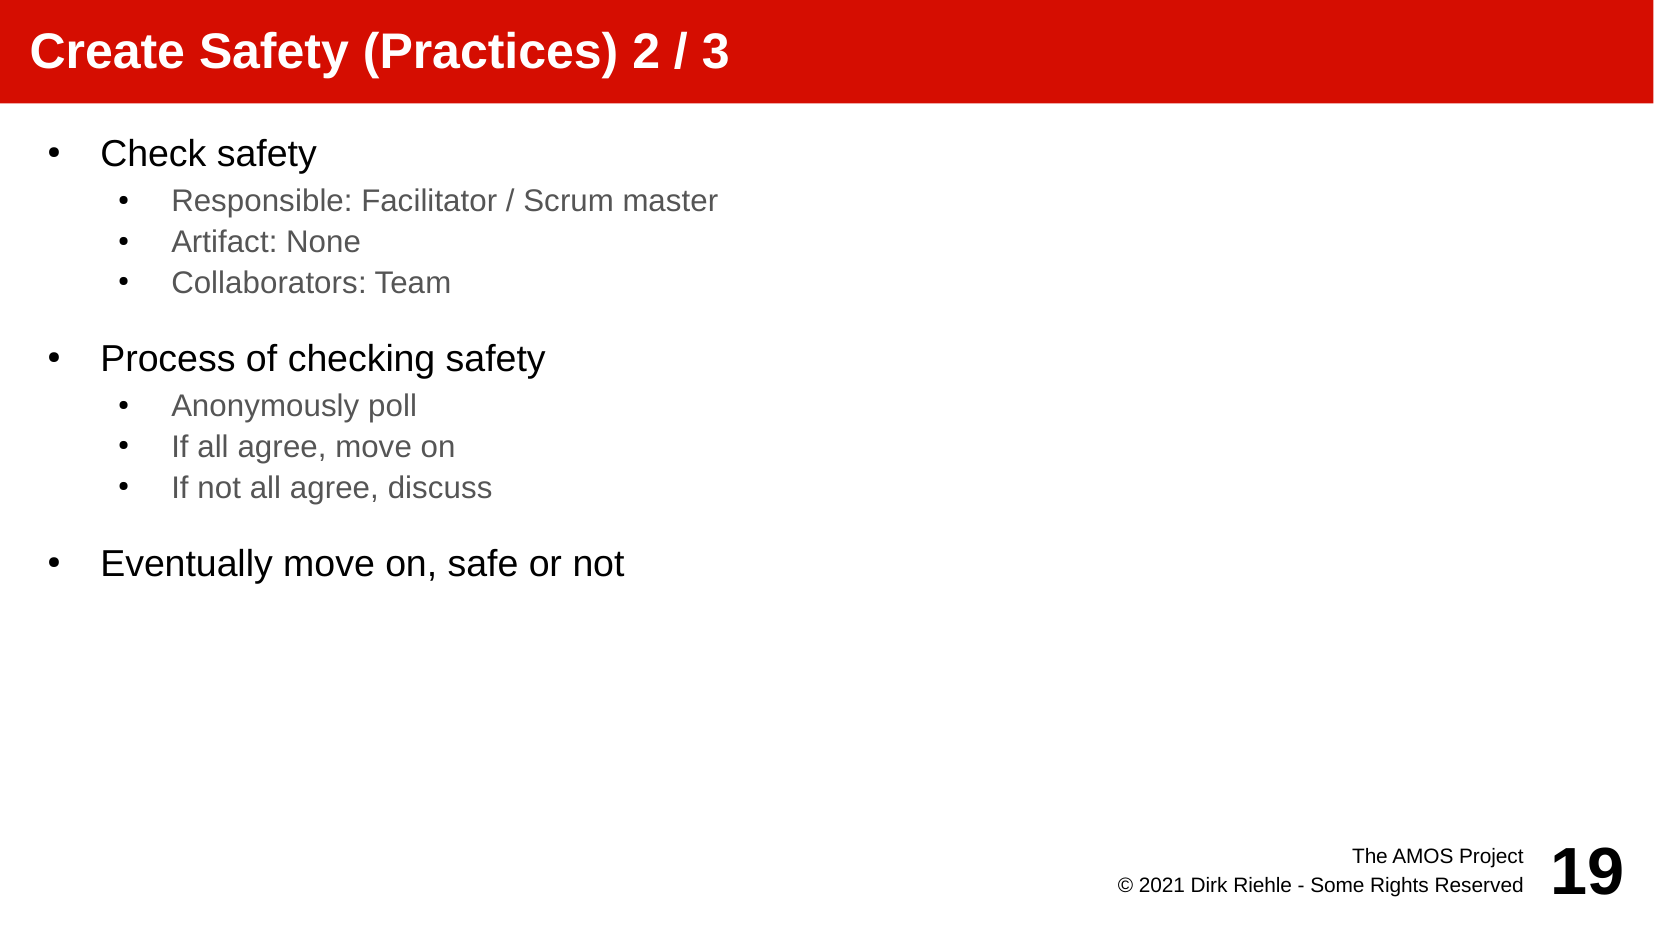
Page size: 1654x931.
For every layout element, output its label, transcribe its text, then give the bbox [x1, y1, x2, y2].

title Create Safety (Practices) 2 / 3 [0, 0, 1654, 104]
list Check safety Responsible: Facilitator / Scrum master Artifact: None Collaborators: Team Process of checking safety Anonymously poll If all agree, move on If not all agree, discuss Eventually move on, safe or not [29, 132, 1625, 813]
